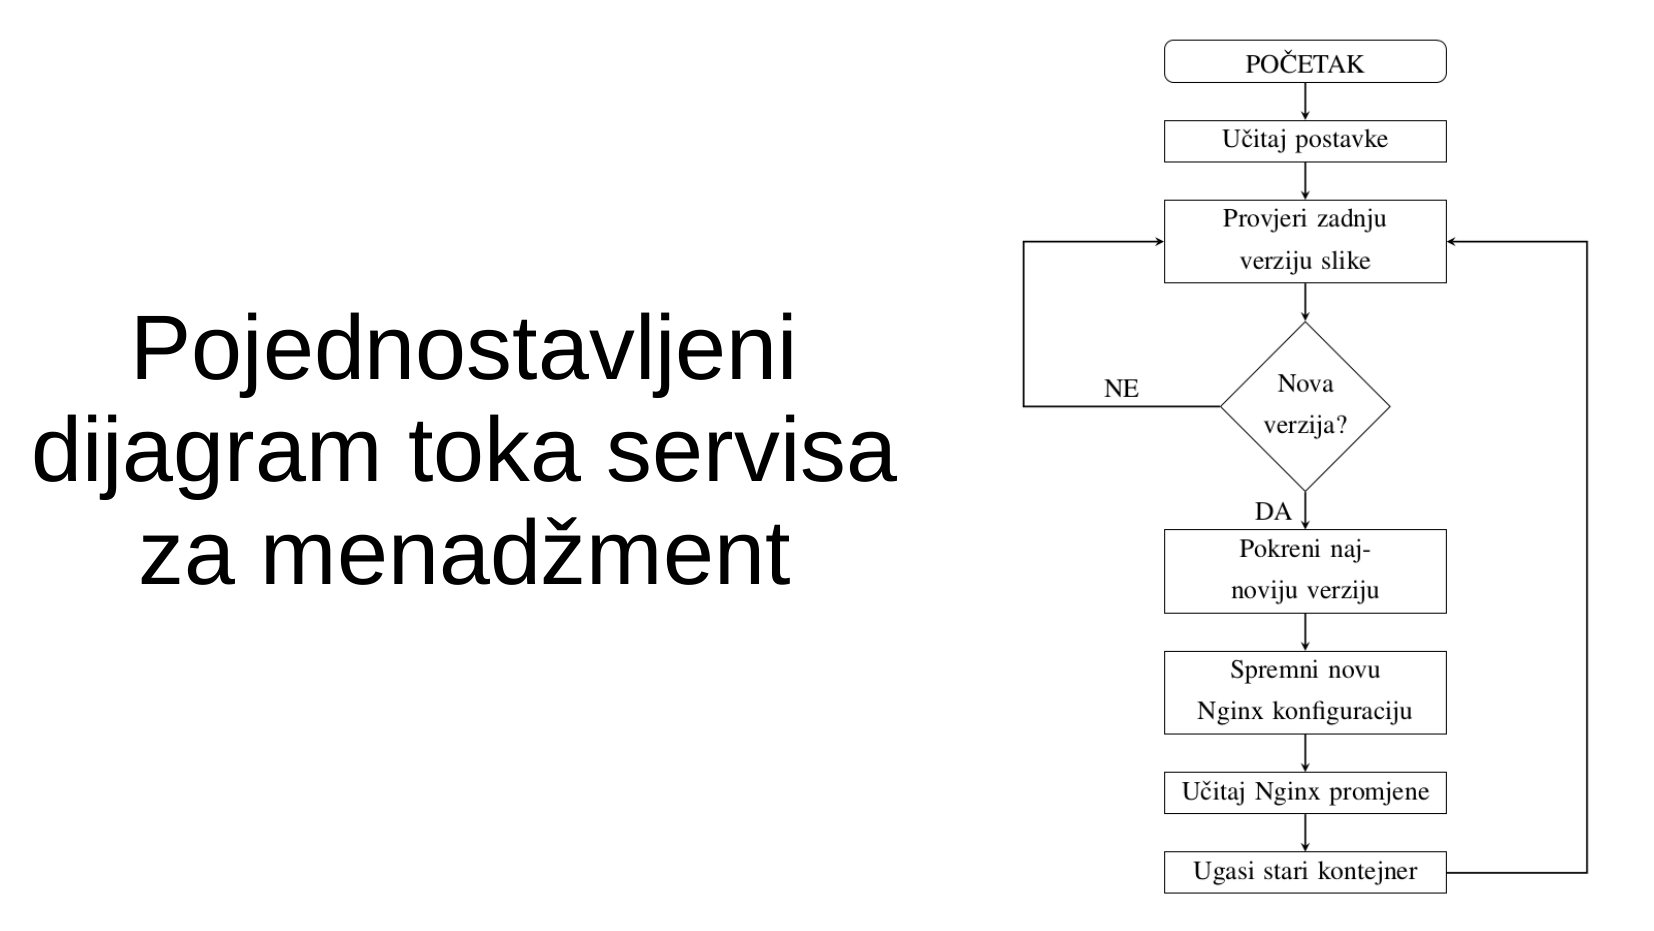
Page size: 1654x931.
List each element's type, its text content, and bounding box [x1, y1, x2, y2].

title Pojednostavljeni dijagram toka servisa za menadžment [30, 150, 901, 751]
picture [998, 19, 1611, 907]
